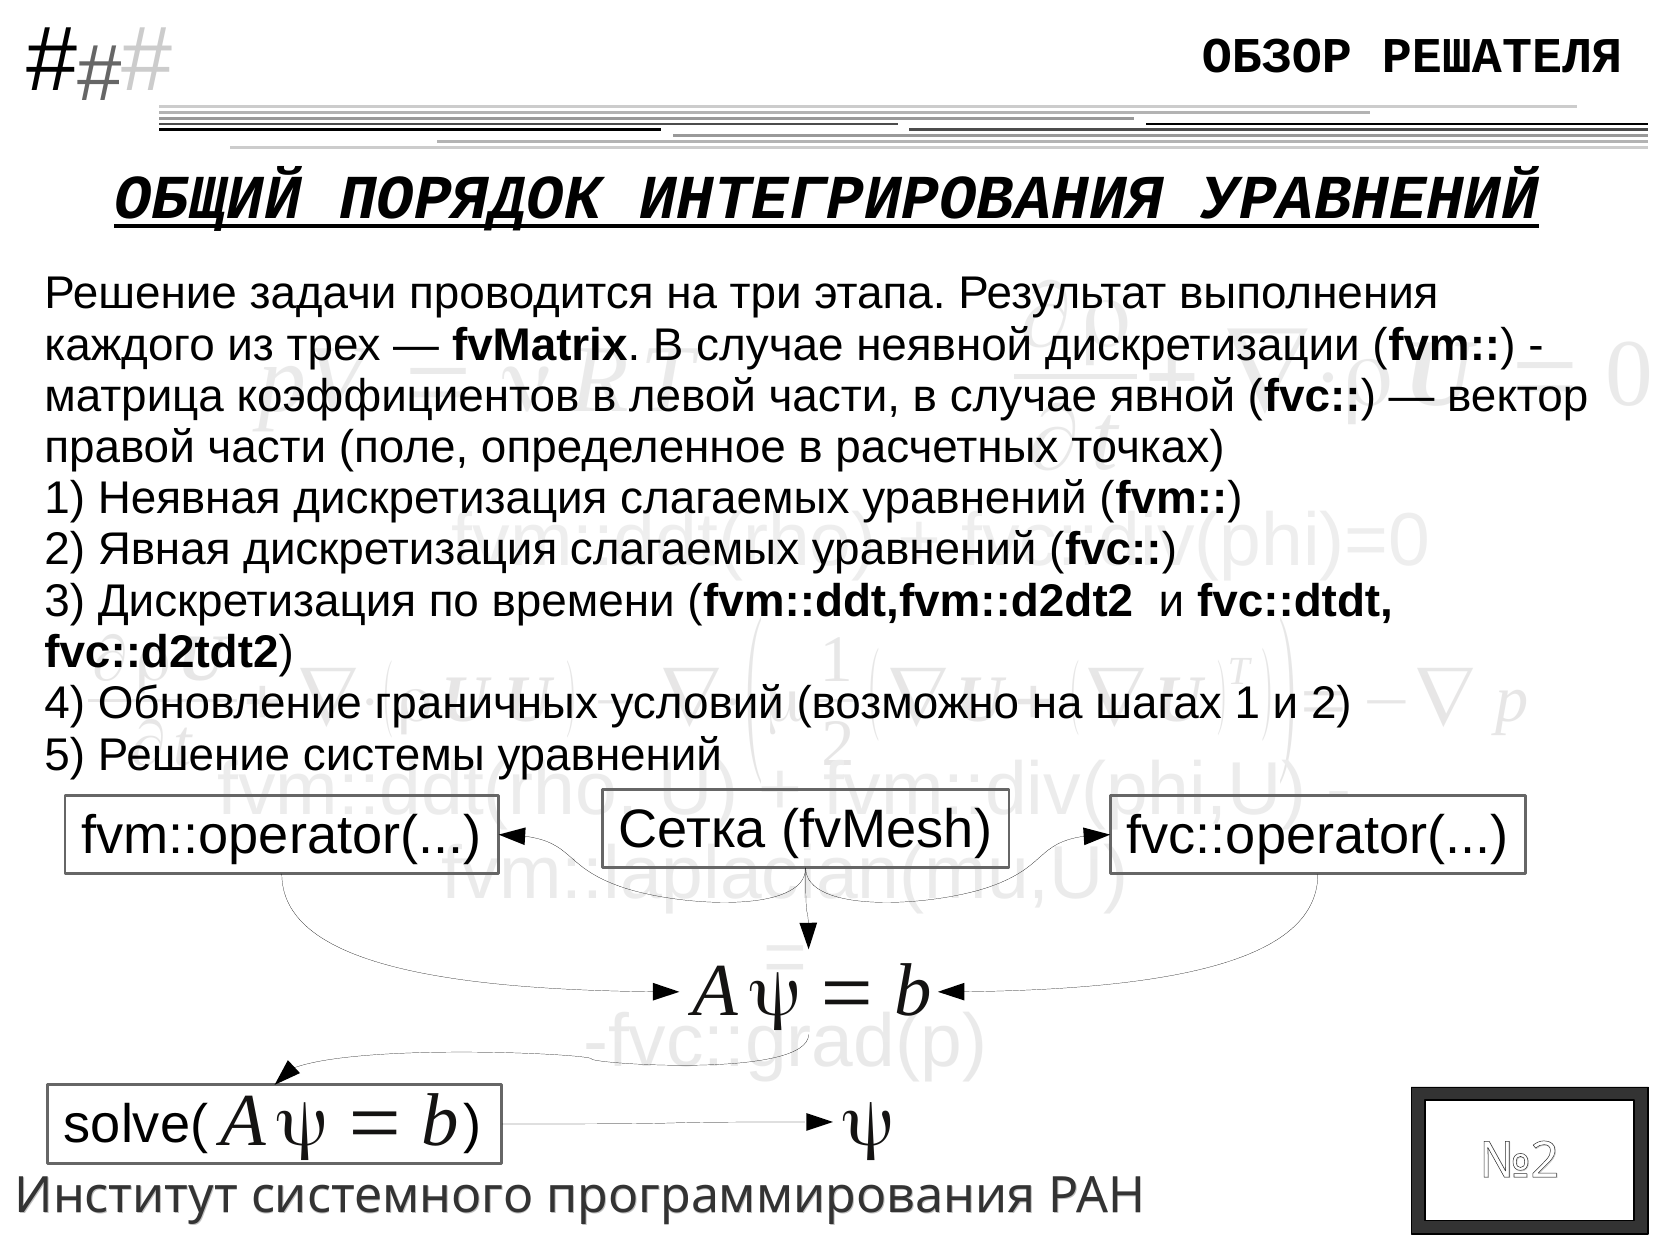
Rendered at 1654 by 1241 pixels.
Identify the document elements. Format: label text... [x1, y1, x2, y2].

text_box Сетка (fvMesh) [602, 789, 1010, 868]
chart [832, 1079, 901, 1165]
text_box fvc::operator(...) [1110, 795, 1526, 874]
text_box Решение задачи проводится на три этапа. Результат выполнения каждого из трех — fvMatrix. В случае неявной дискретизации (fvm::) - матрица коэффициентов в левой части, в случае явной (fvc::) — вектор правой части (поле, определенное в расчетных точках) 1) Неявная дискретизация слагаемых уравнений (fvm::) 2) Явная дискретизация слагаемых уравнений (fvc::) 3) Дискретизация по времени (fvm::ddt,fvm::d2dt2 и fvc::dtdt, fvc::d2tdt2) 4) Обновление граничных условий (возможно на шагах 1 и 2) 5) Решение системы уравнений [29, 259, 1625, 788]
title ОБЩИЙ ПОРЯДОК ИНТЕГРИРОВАНИЯ УРАВНЕНИЙ [0, 147, 1654, 257]
chart [679, 949, 938, 1035]
chart [206, 1079, 466, 1165]
text_box solve( ) [466, 1084, 502, 1164]
text_box solve( ) [47, 1084, 206, 1164]
text_box fvm::operator(...) [65, 795, 499, 874]
